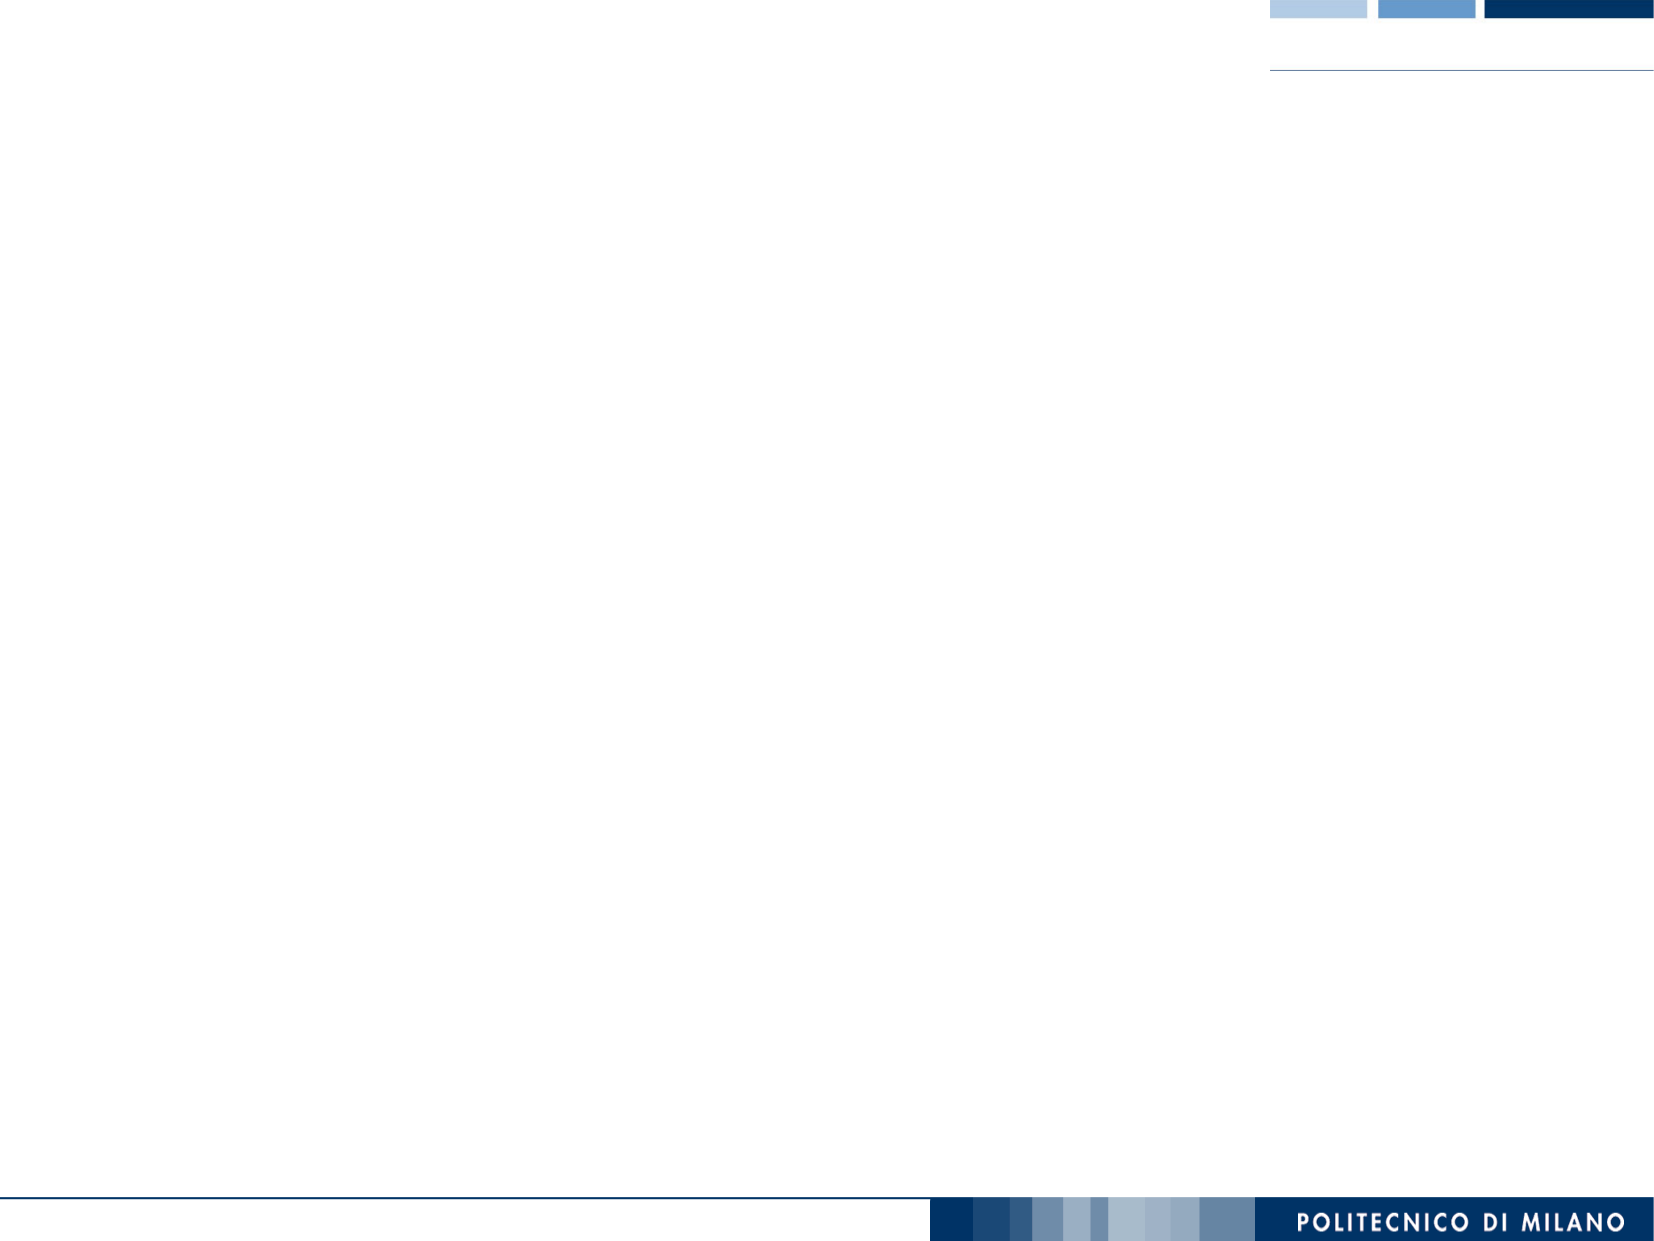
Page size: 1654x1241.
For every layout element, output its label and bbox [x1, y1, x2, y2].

picture [0, 1193, 1654, 1241]
picture [1262, 0, 1654, 74]
